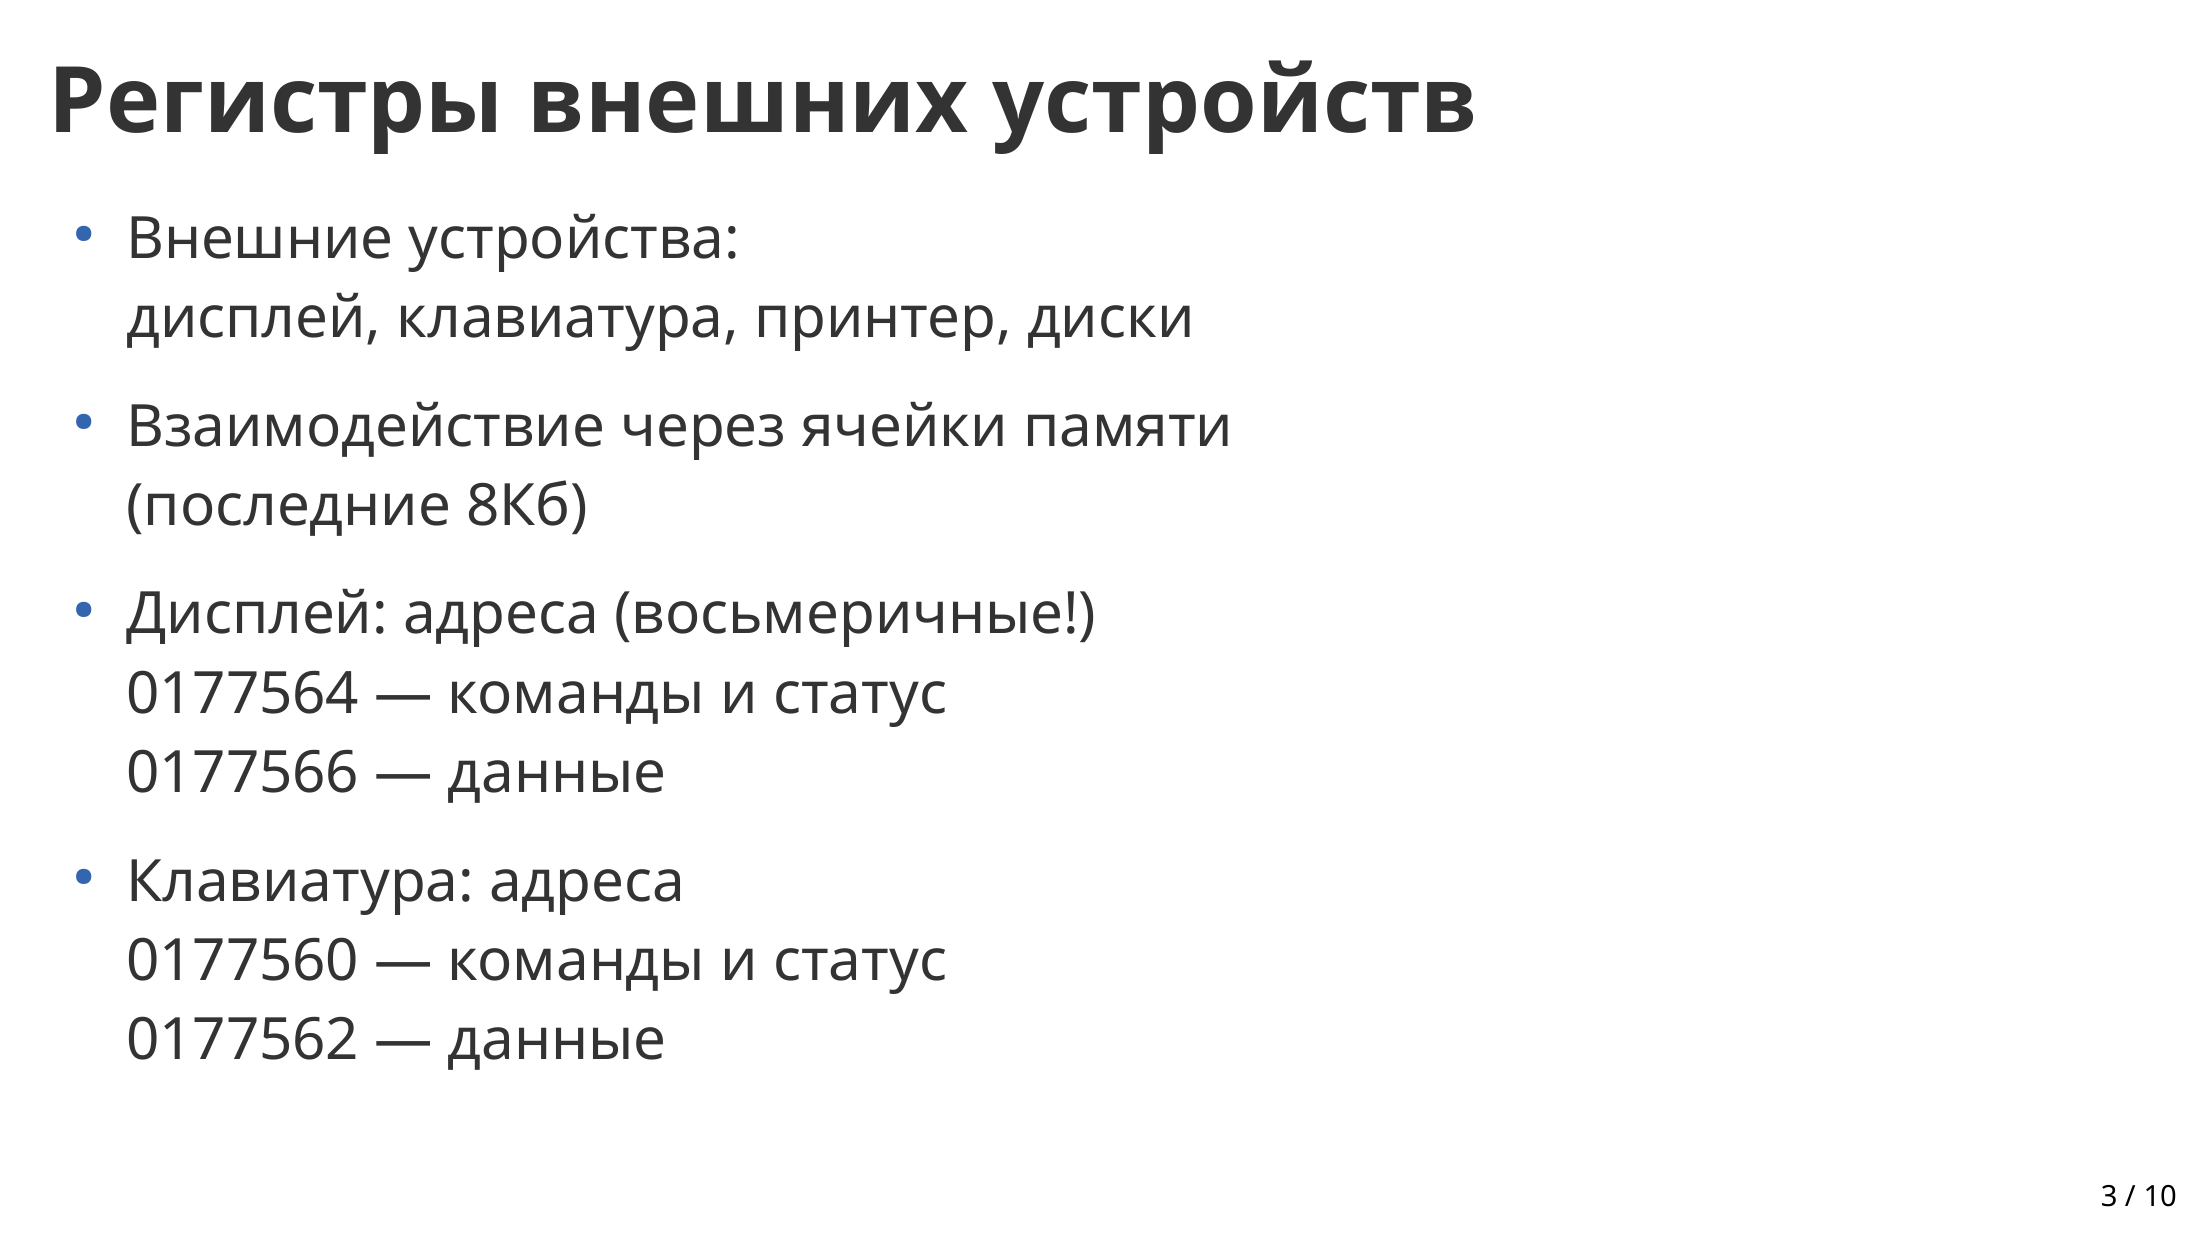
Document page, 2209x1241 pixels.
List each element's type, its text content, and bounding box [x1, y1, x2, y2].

list Внешние устройства: дисплей, клавиатура, принтер, диски Взаимодействие через ячейки памяти (последние 8Кб) Дисплей: адреса (восьмеричные!) 0177564 — команды и статус 0177566 — данные Клавиатура: адреса 0177560 — команды и статус 0177562 — данные [55, 195, 1690, 1177]
title Регистры внешних устройств [48, 34, 2174, 160]
